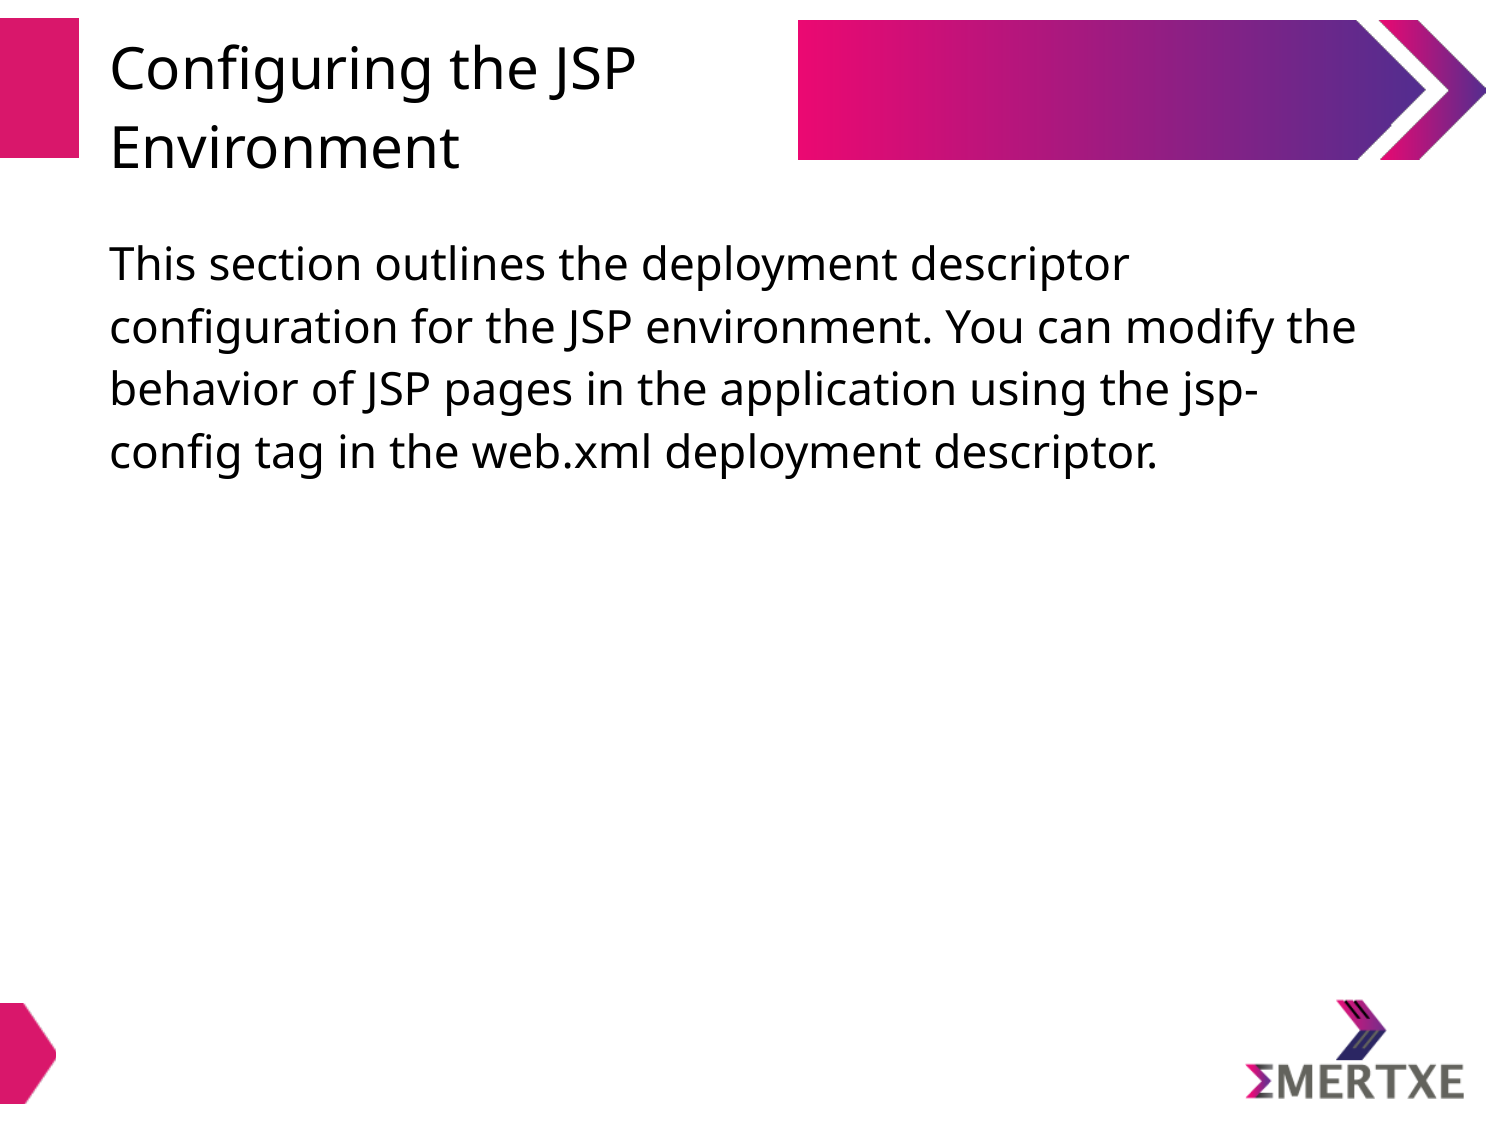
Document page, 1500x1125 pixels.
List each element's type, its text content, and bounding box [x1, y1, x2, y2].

picture [798, 20, 1486, 160]
text_box Configuring the JSP Environment [94, 20, 745, 171]
text_box This section outlines the deployment descriptor configuration for the JSP environment. You can modify the behavior of JSP pages in the application using the jsp-config tag in the web.xml deployment descriptor. [94, 224, 1406, 538]
picture [1245, 996, 1465, 1099]
